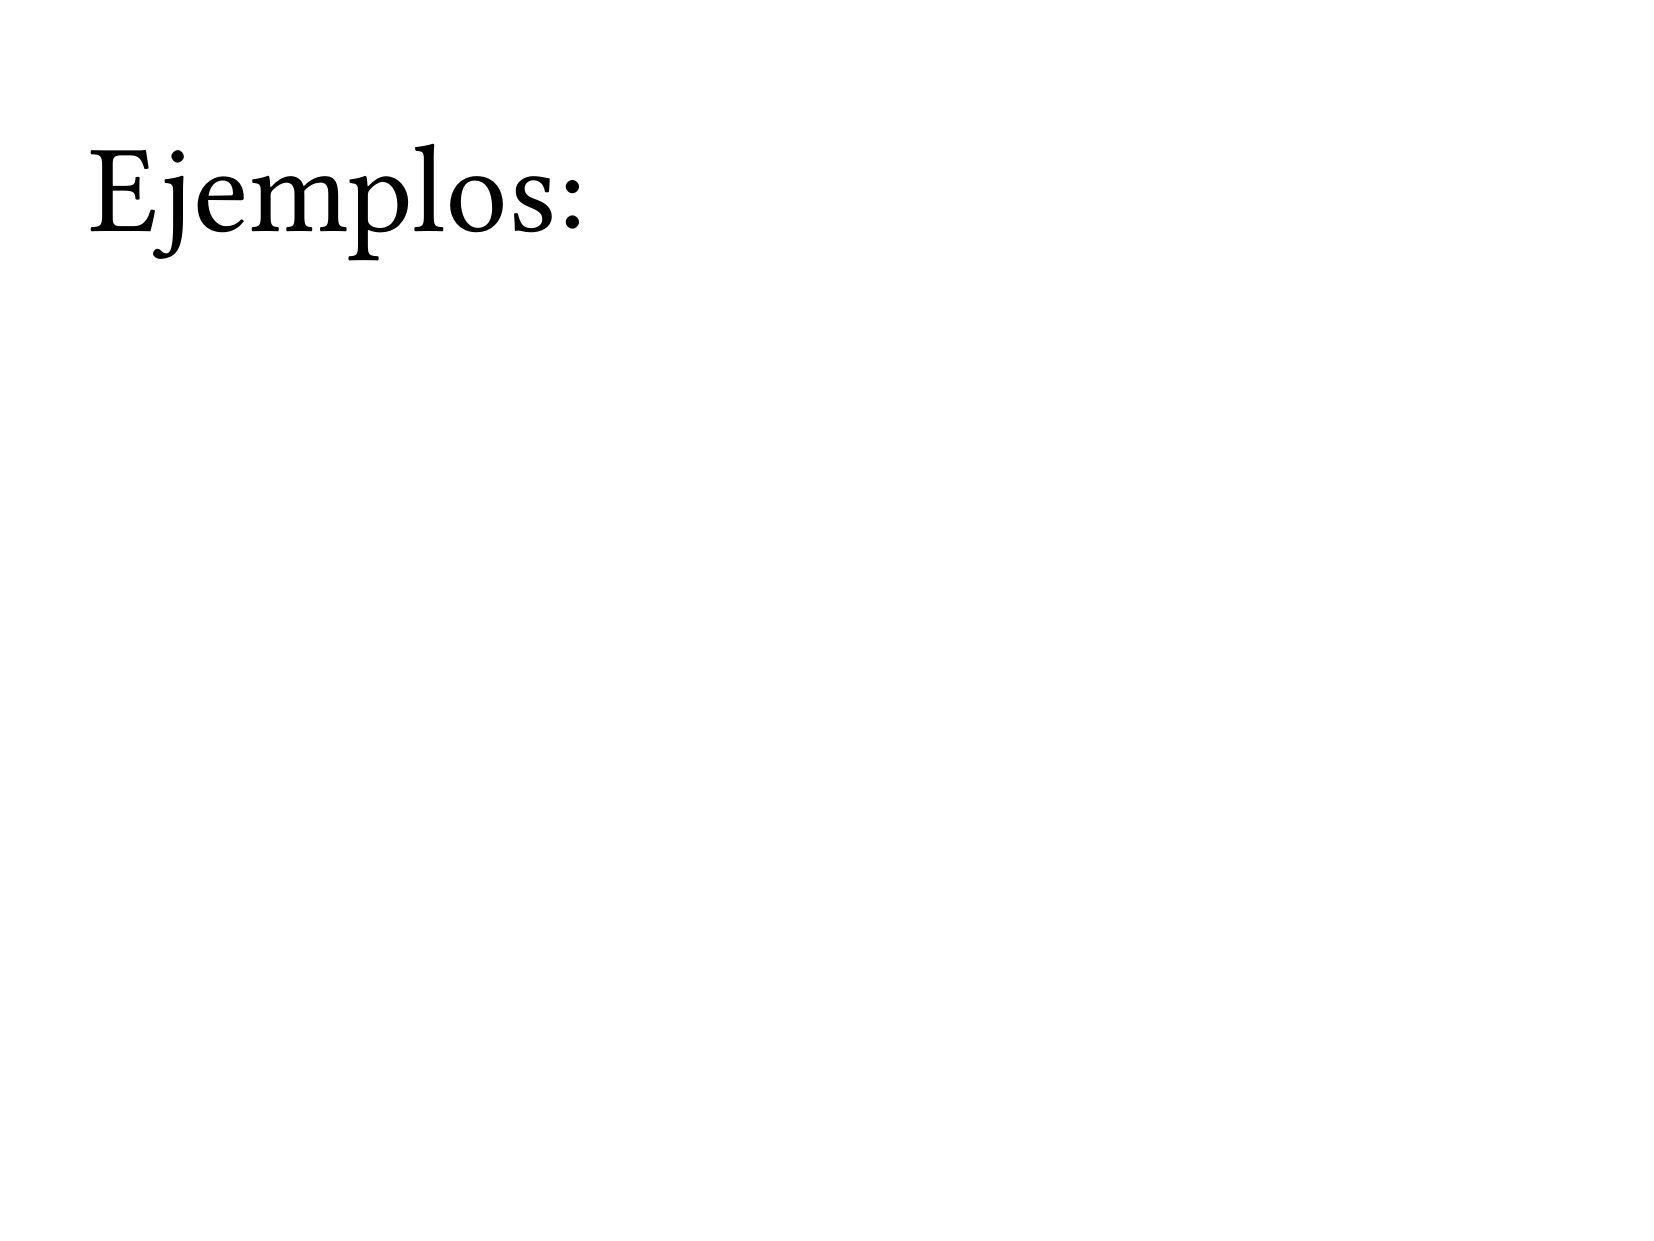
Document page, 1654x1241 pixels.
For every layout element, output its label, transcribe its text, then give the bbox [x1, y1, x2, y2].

text_box Ejemplos: [75, 112, 1653, 270]
